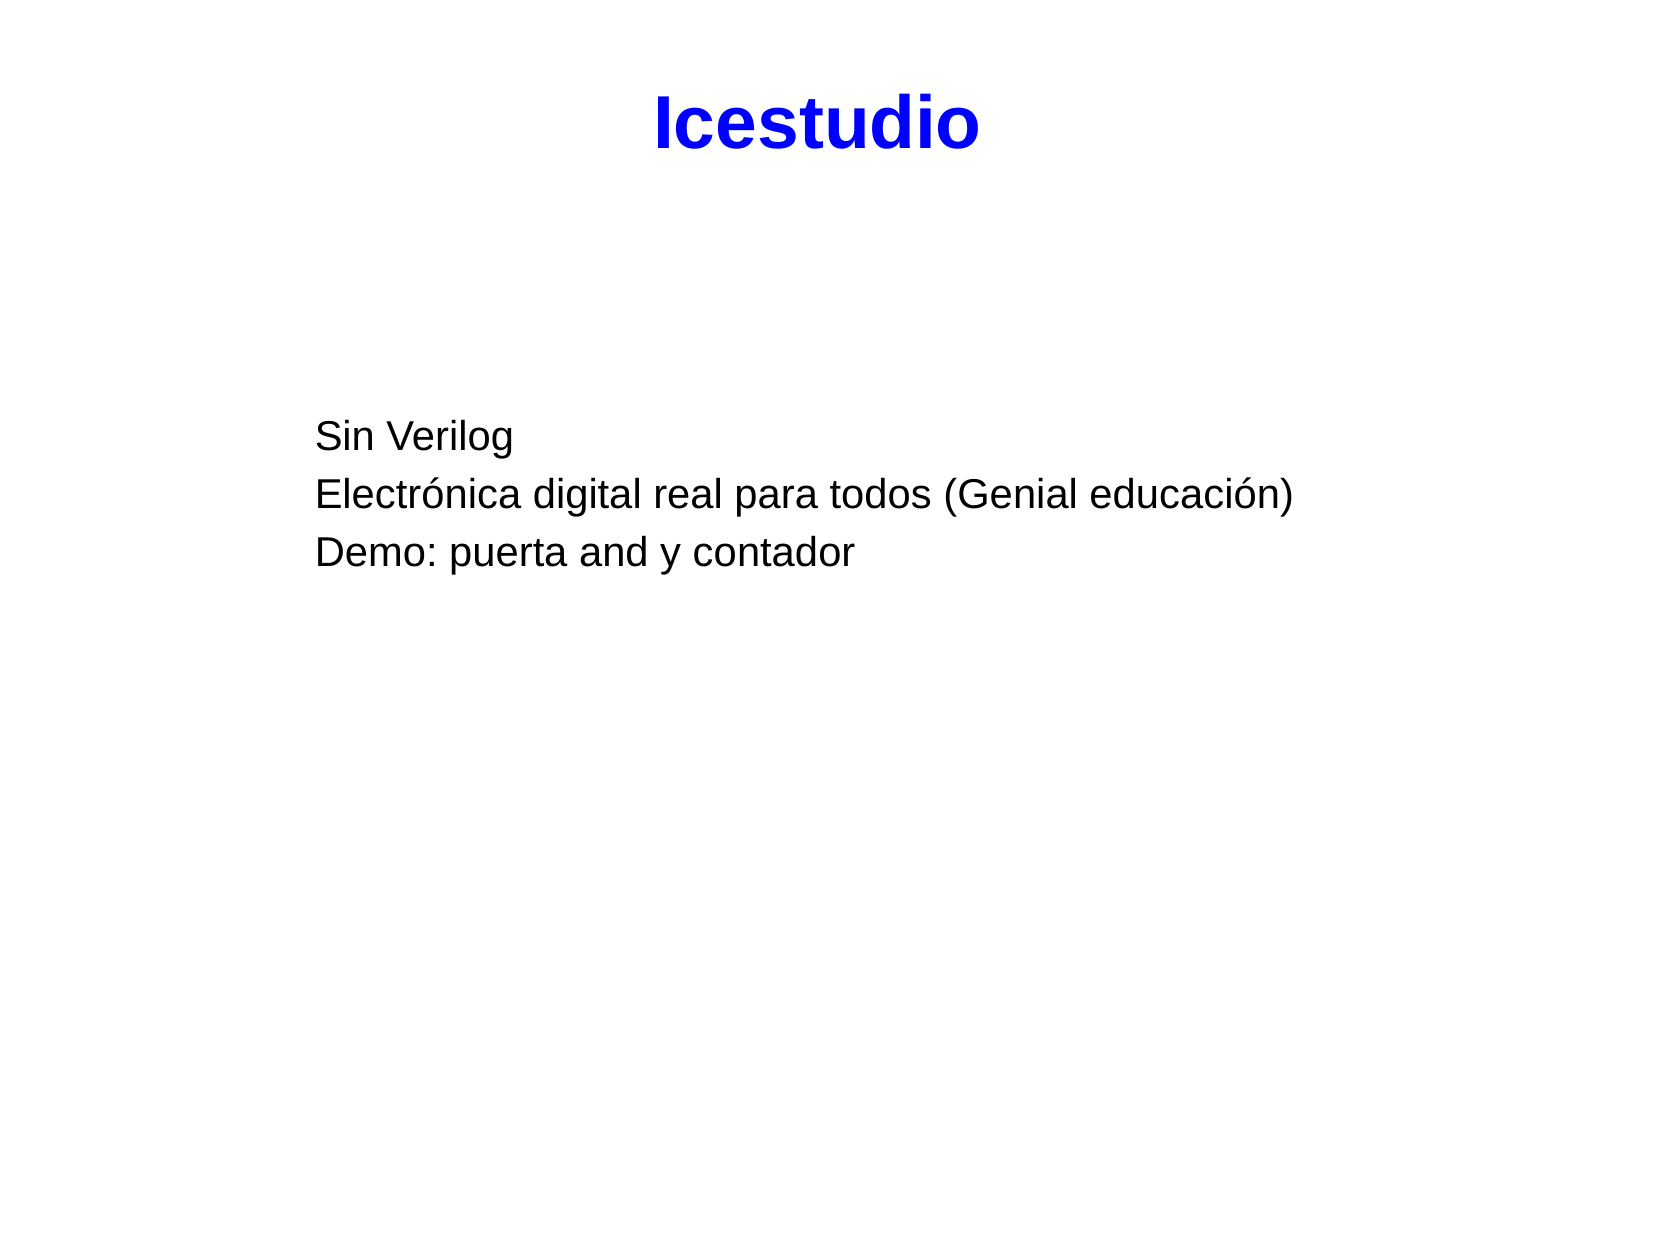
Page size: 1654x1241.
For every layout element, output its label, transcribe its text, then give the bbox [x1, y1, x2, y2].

text_box Sin Verilog Electrónica digital real para todos (Genial educación) Demo: puerta and y contador [300, 405, 1426, 700]
text_box Icestudio [90, 73, 1546, 211]
